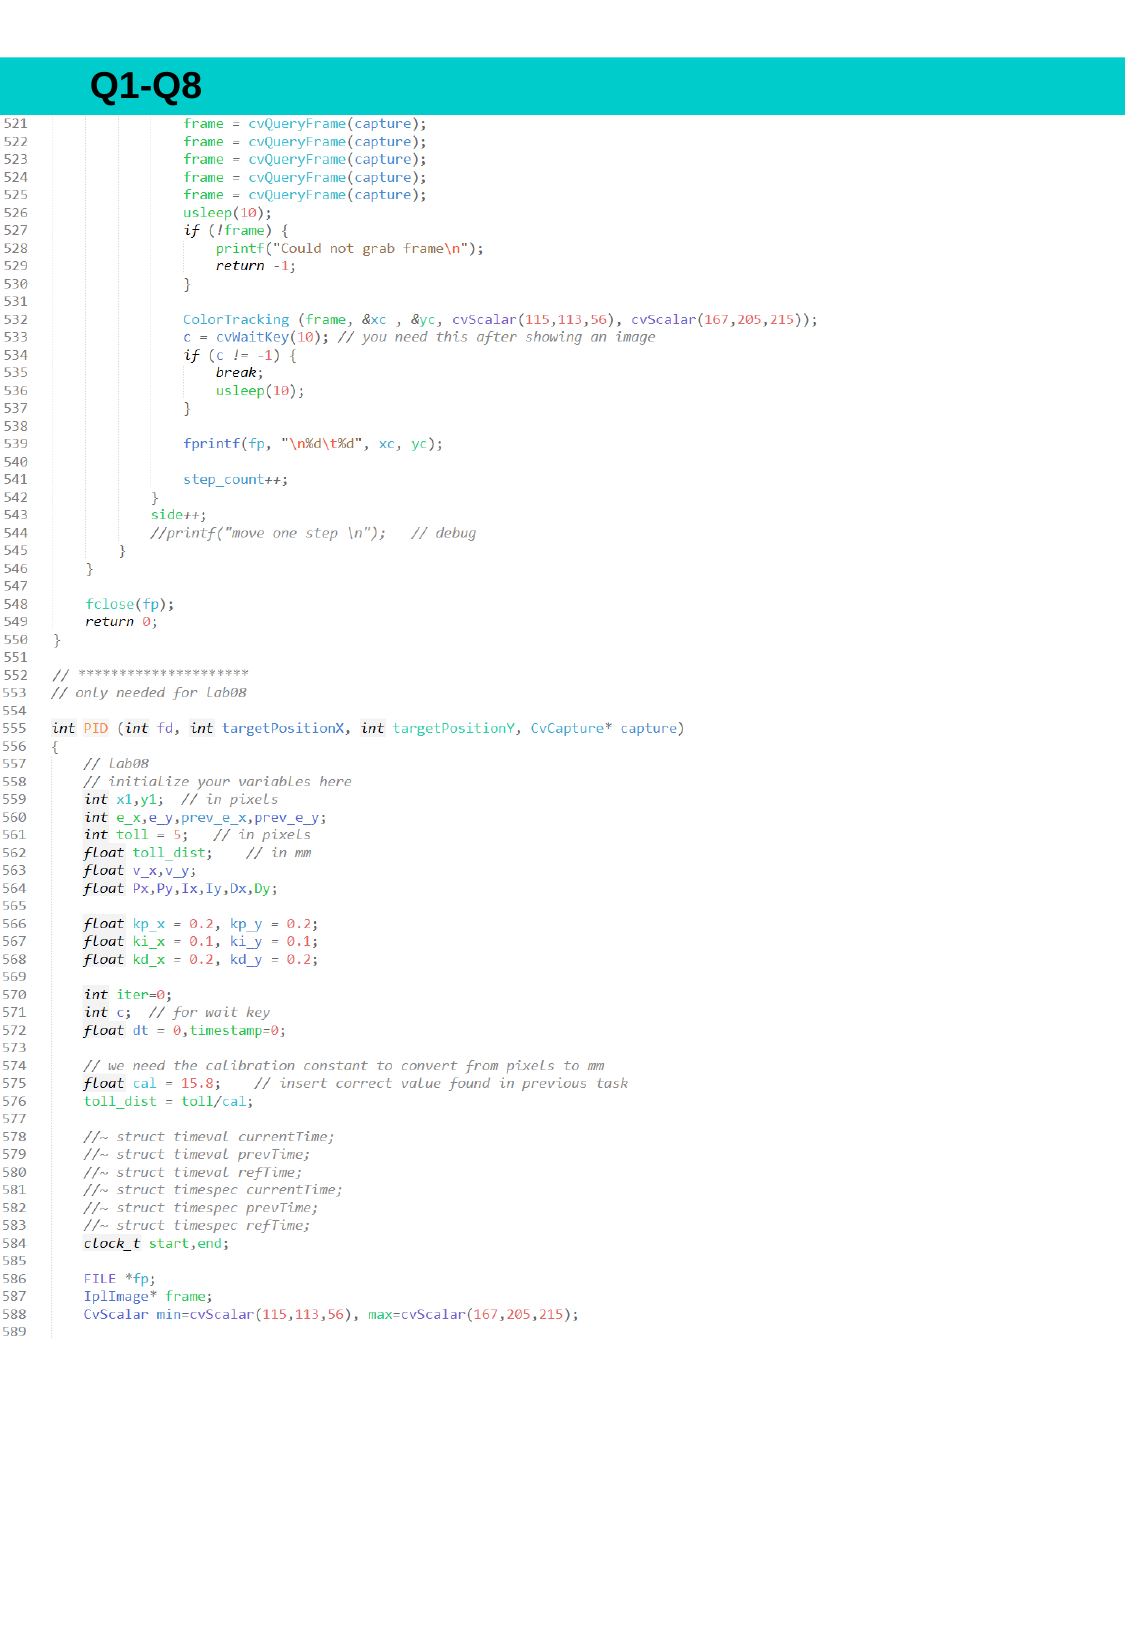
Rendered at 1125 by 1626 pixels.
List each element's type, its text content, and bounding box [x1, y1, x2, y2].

picture [0, 115, 1125, 1340]
text_box Q1-Q8 [0, 57, 1125, 115]
